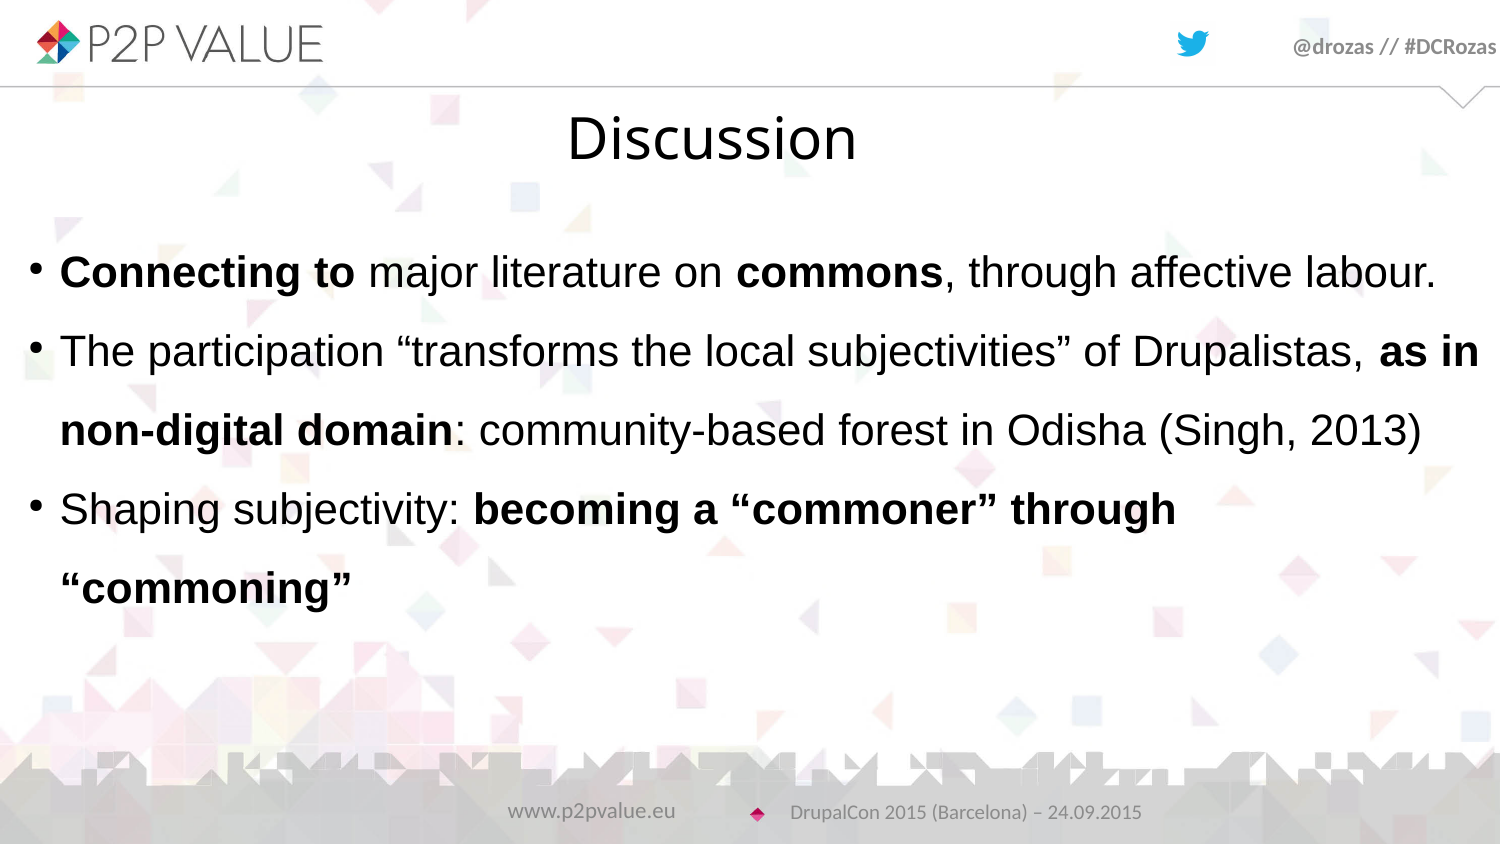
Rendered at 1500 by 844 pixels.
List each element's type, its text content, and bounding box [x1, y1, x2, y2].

picture [0, 0, 1500, 844]
text_box @drozas // #DCRozas [1170, 15, 1500, 76]
subtitle Connecting to major literature on commons, through affective labour. The participation “transforms the local subjectivities” of Drupalistas, as in non-digital domain: community-based forest in Odisha (Singh, 2013) Shaping subjectivity: becoming a “commoner” through “commoning” [15, 210, 1496, 766]
title Discussion [60, 92, 1366, 181]
text_box www.p2pvalue.eu [501, 789, 720, 829]
text_box DrupalCon 2015 (Barcelona) – 24.09.2015 [777, 788, 1470, 834]
